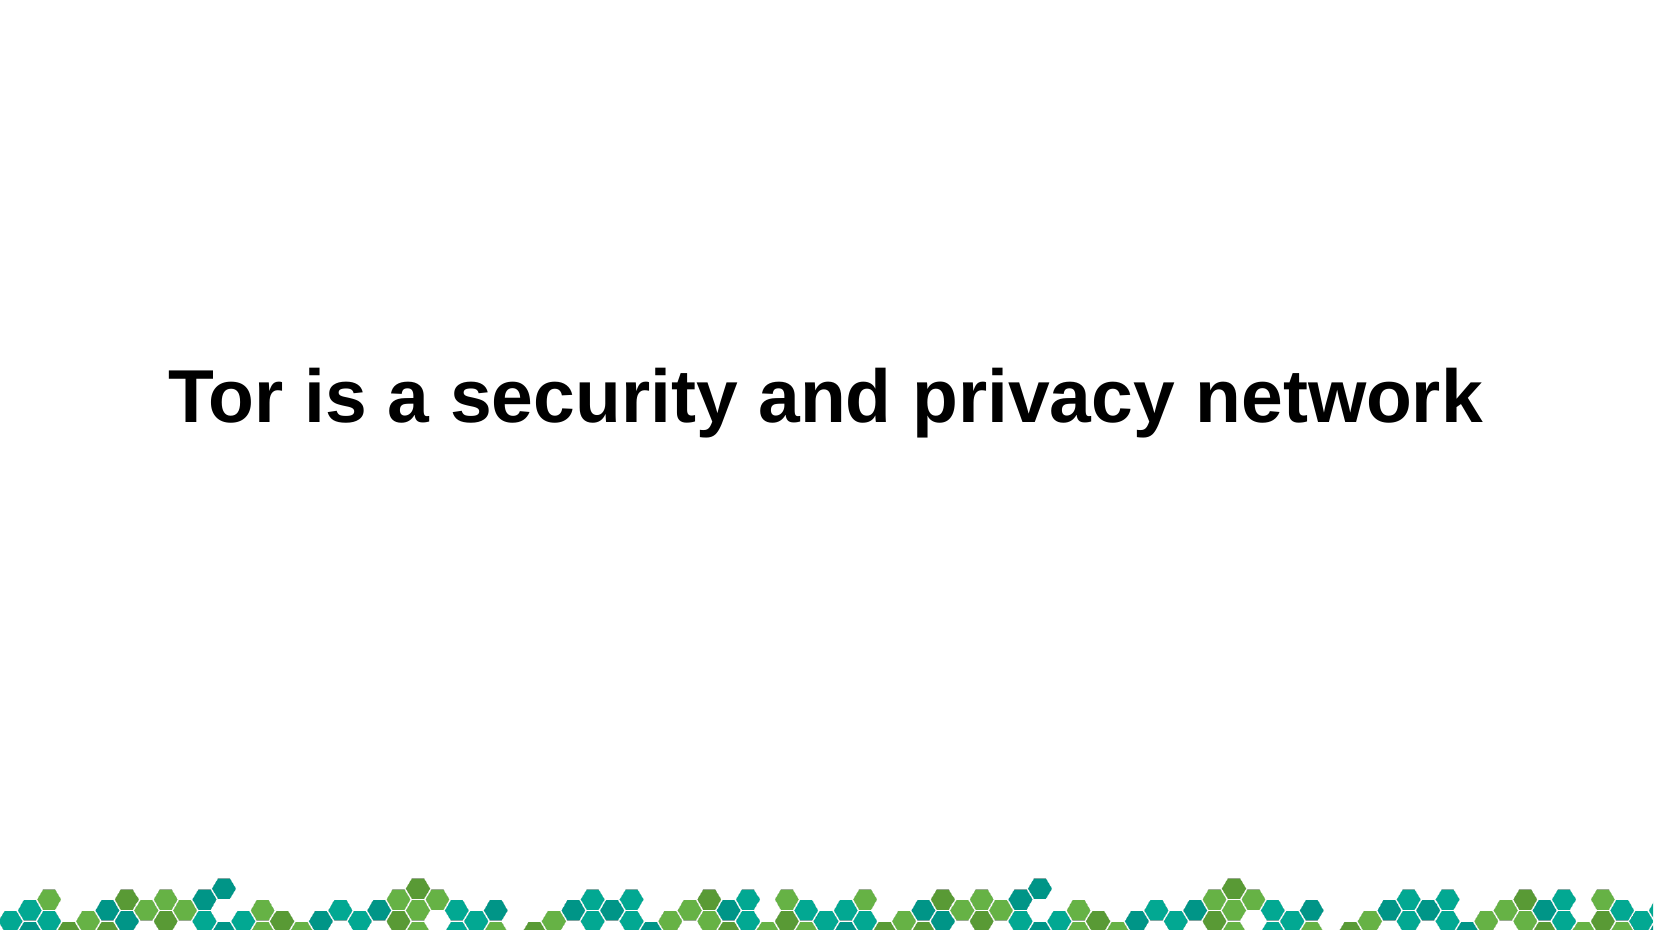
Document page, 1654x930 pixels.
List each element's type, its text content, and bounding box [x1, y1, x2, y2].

subtitle Tor is a security and privacy network [82, 37, 1571, 757]
picture [0, 870, 1654, 930]
